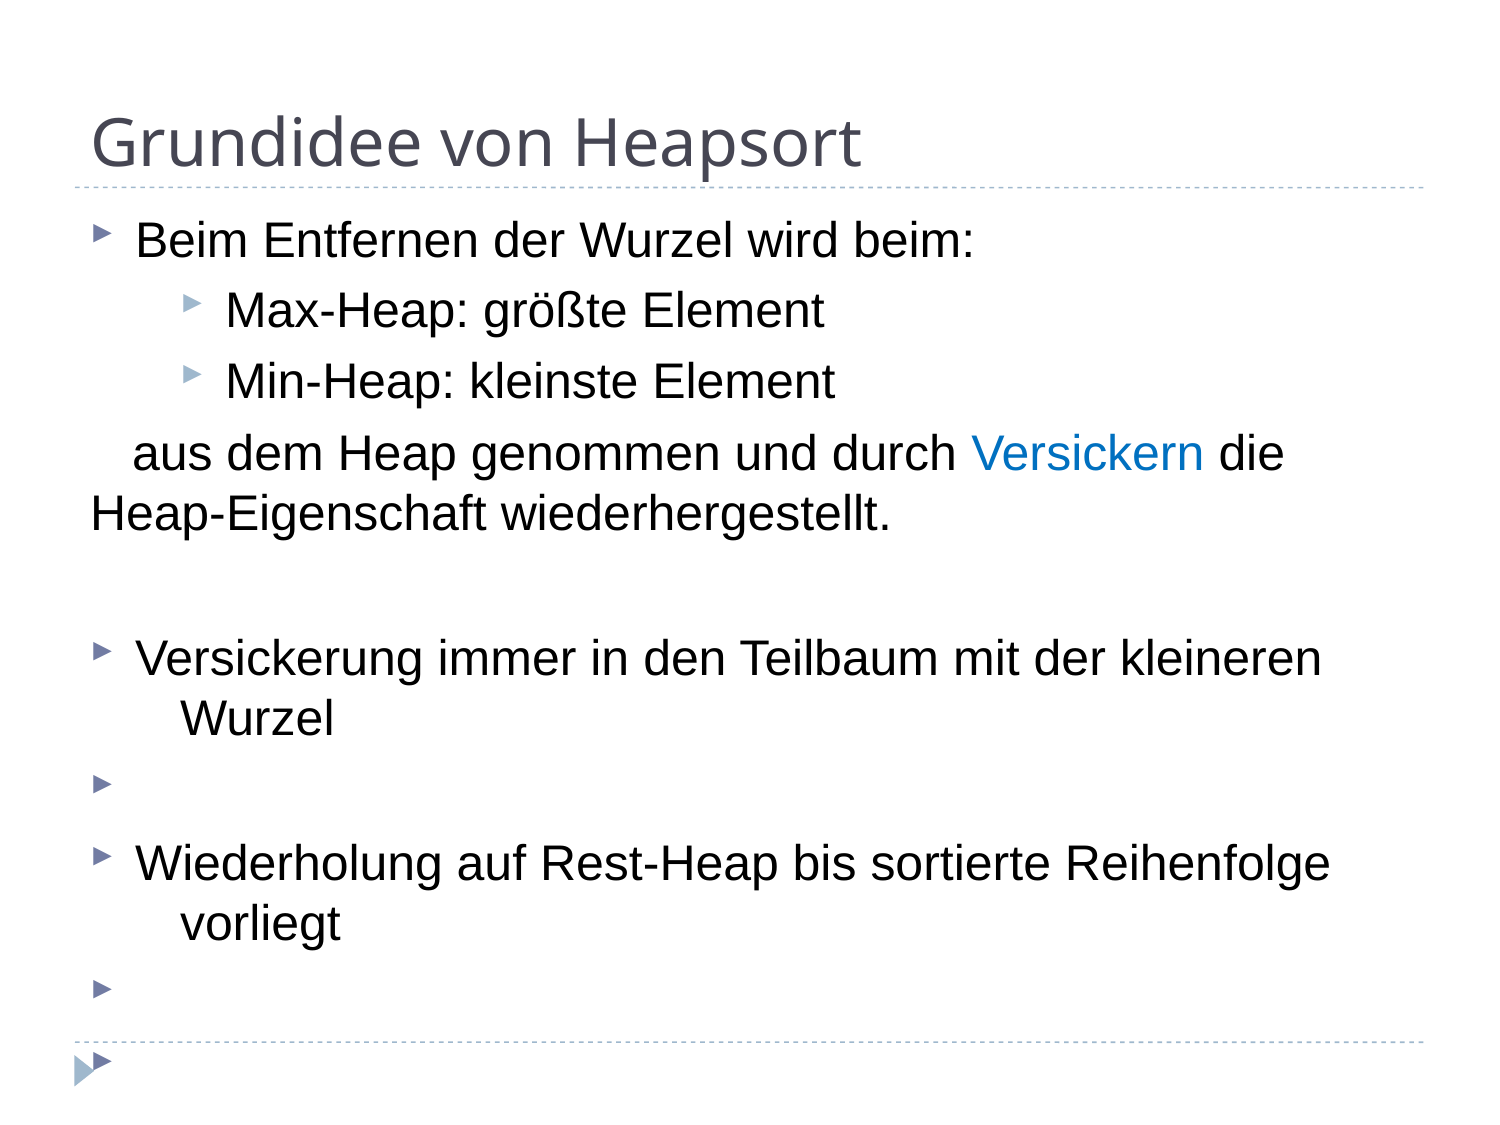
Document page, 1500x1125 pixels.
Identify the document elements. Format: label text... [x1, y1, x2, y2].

list Beim Entfernen der Wurzel wird beim: Max-Heap: größte Element Min-Heap: kleinste Element aus dem Heap genommen und durch Versickern die Heap-Eigenschaft wiederhergestellt. Versickerung immer in den Teilbaum mit der kleineren Wurzel Wiederholung auf Rest-Heap bis sortierte Reihenfolge vorliegt [75, 200, 1426, 1011]
title Grundidee von Heapsort [75, 24, 1426, 188]
